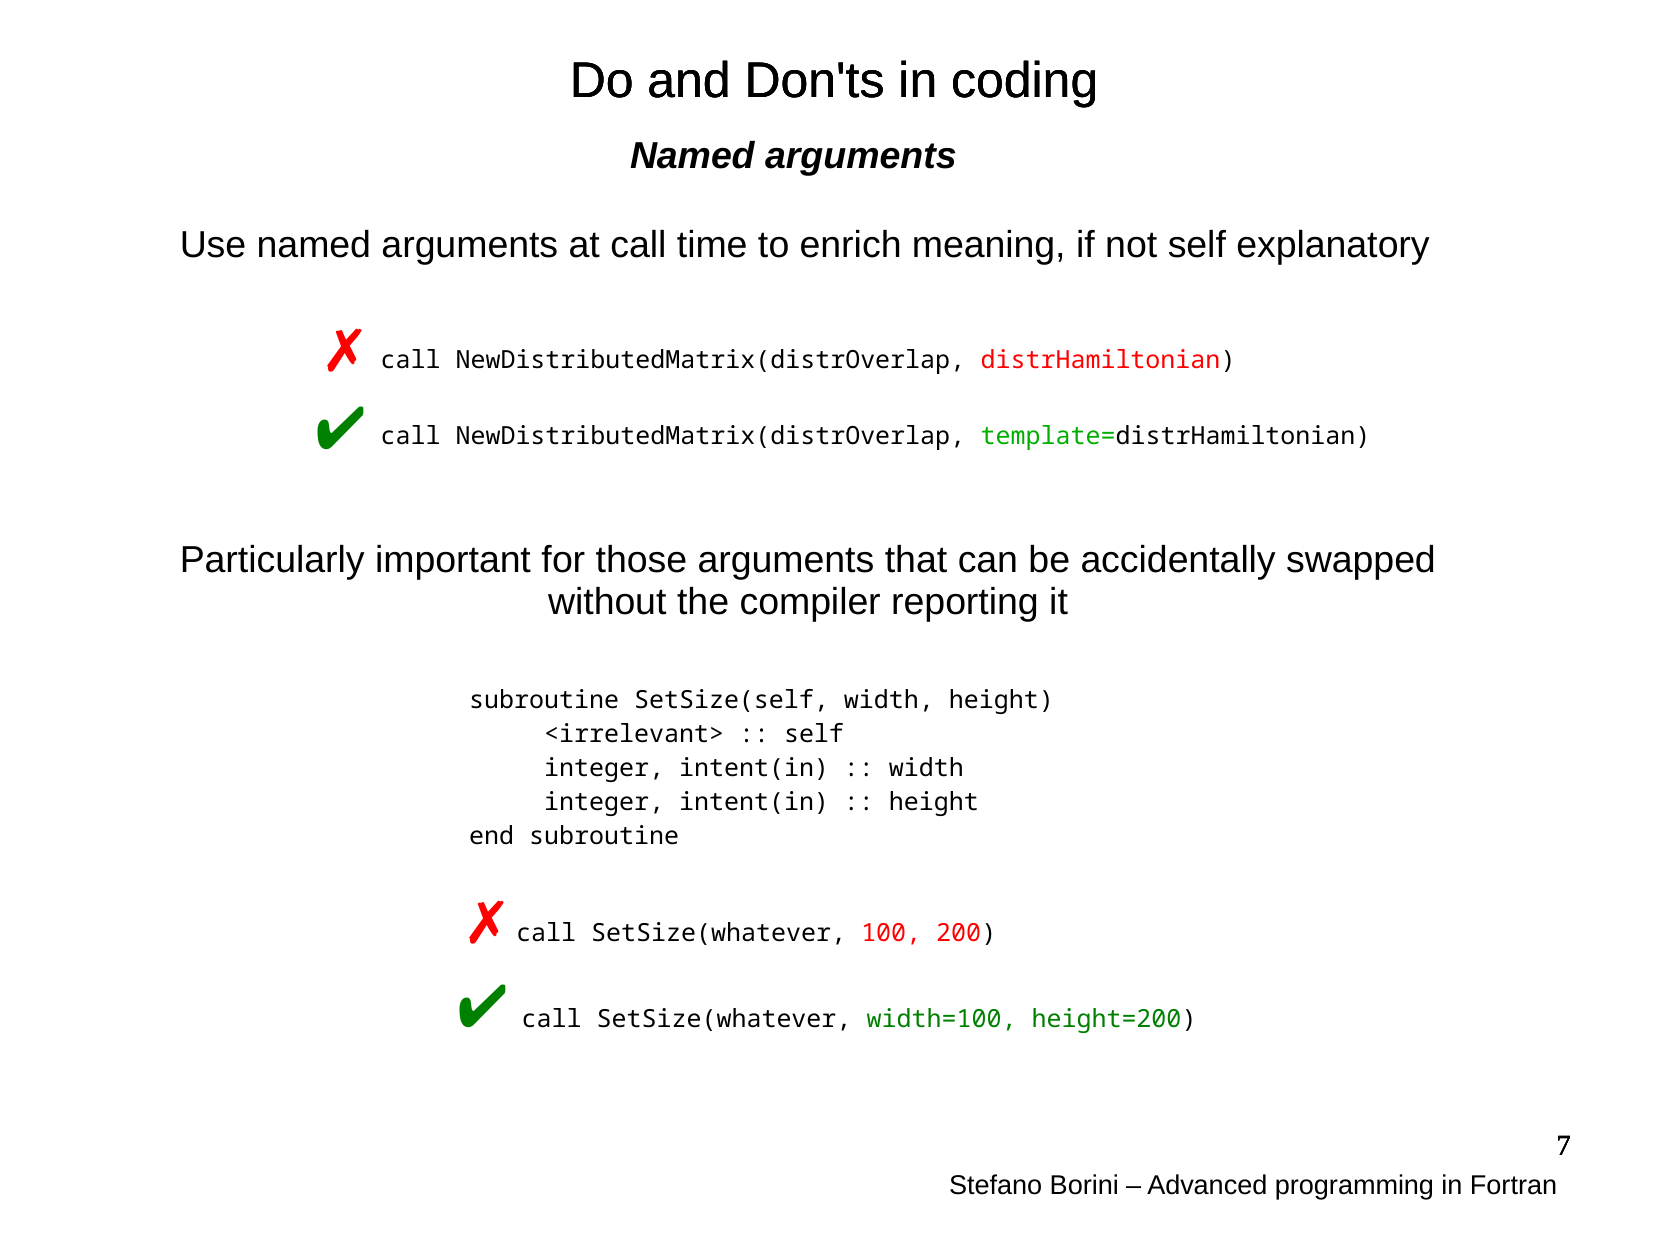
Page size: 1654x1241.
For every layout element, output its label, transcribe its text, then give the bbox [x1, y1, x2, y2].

text_box call SetSize(whatever, width=100, height=200) [519, 993, 1212, 1040]
text_box Particularly important for those arguments that can be accidentally swapped without the compiler reporting it [165, 531, 1454, 631]
text_box [302, 401, 375, 462]
text_box Do and Don'ts in coding [555, 44, 1231, 116]
text_box call NewDistributedMatrix(distrOverlap, template=distrHamiltonian) [375, 410, 1396, 457]
text_box 46 [1185, 1129, 1571, 1216]
text_box [443, 980, 519, 1041]
text_box subroutine SetSize(self, width, height) <irrelevant> :: self integer, intent(in) :: width integer, intent(in) :: height end subroutine [454, 674, 1070, 846]
text_box call SetSize(whatever, 100, 200) [501, 906, 1012, 953]
text_box call NewDistributedMatrix(distrOverlap, distrHamiltonian) [350, 333, 1306, 380]
text_box Use named arguments at call time to enrich meaning, if not self explanatory [165, 215, 1448, 273]
text_box [455, 893, 532, 951]
text_box [313, 320, 390, 378]
list Named arguments [630, 135, 976, 211]
